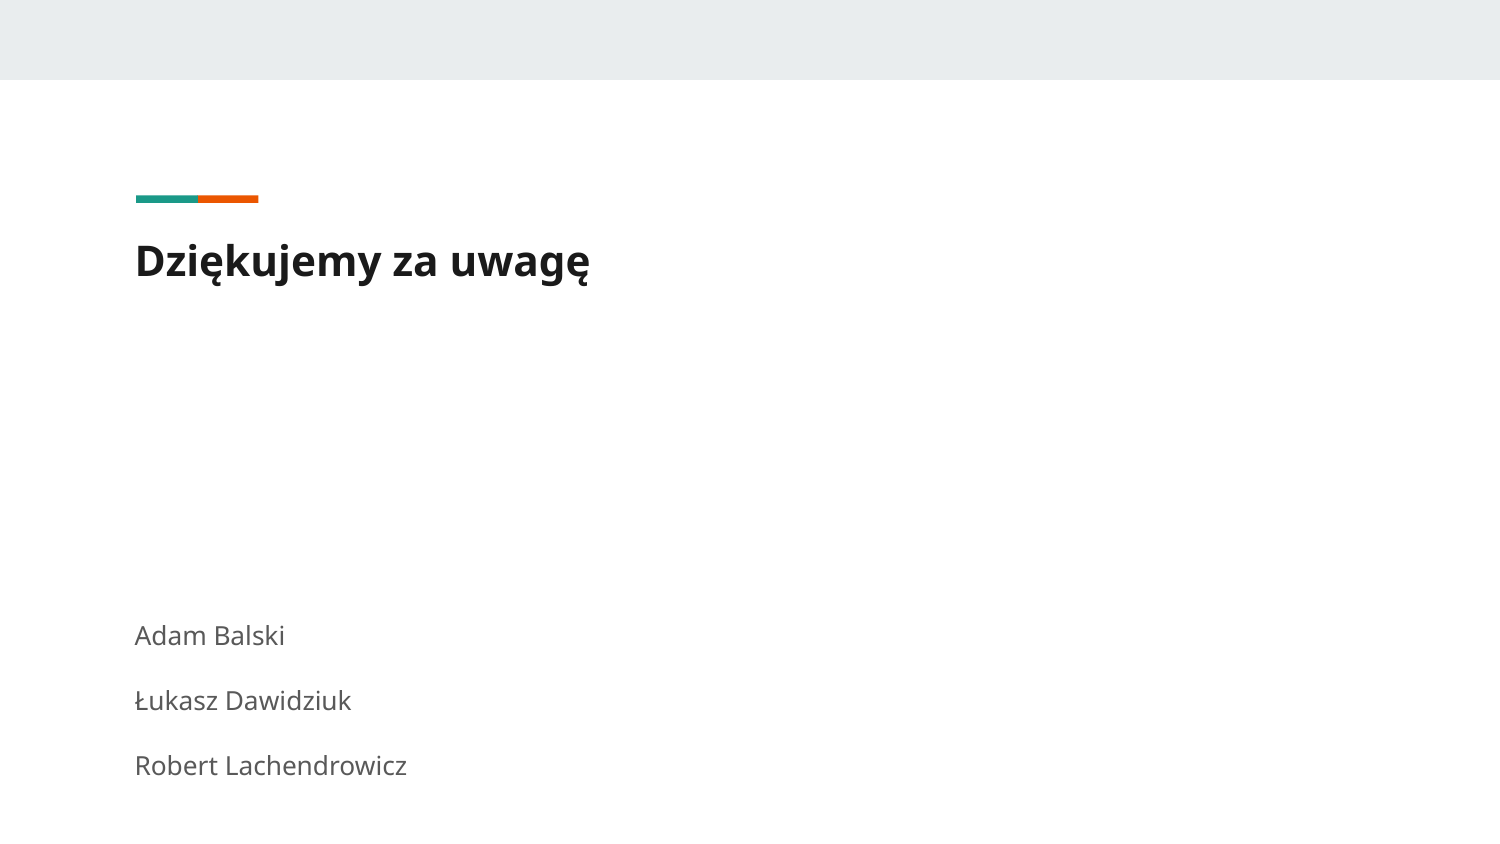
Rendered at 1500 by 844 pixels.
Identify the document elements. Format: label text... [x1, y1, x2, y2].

list Adam Balski Łukasz Dawidziuk Robert Lachendrowicz [119, 341, 1381, 801]
title Dziękujemy za uwagę [119, 216, 1381, 305]
